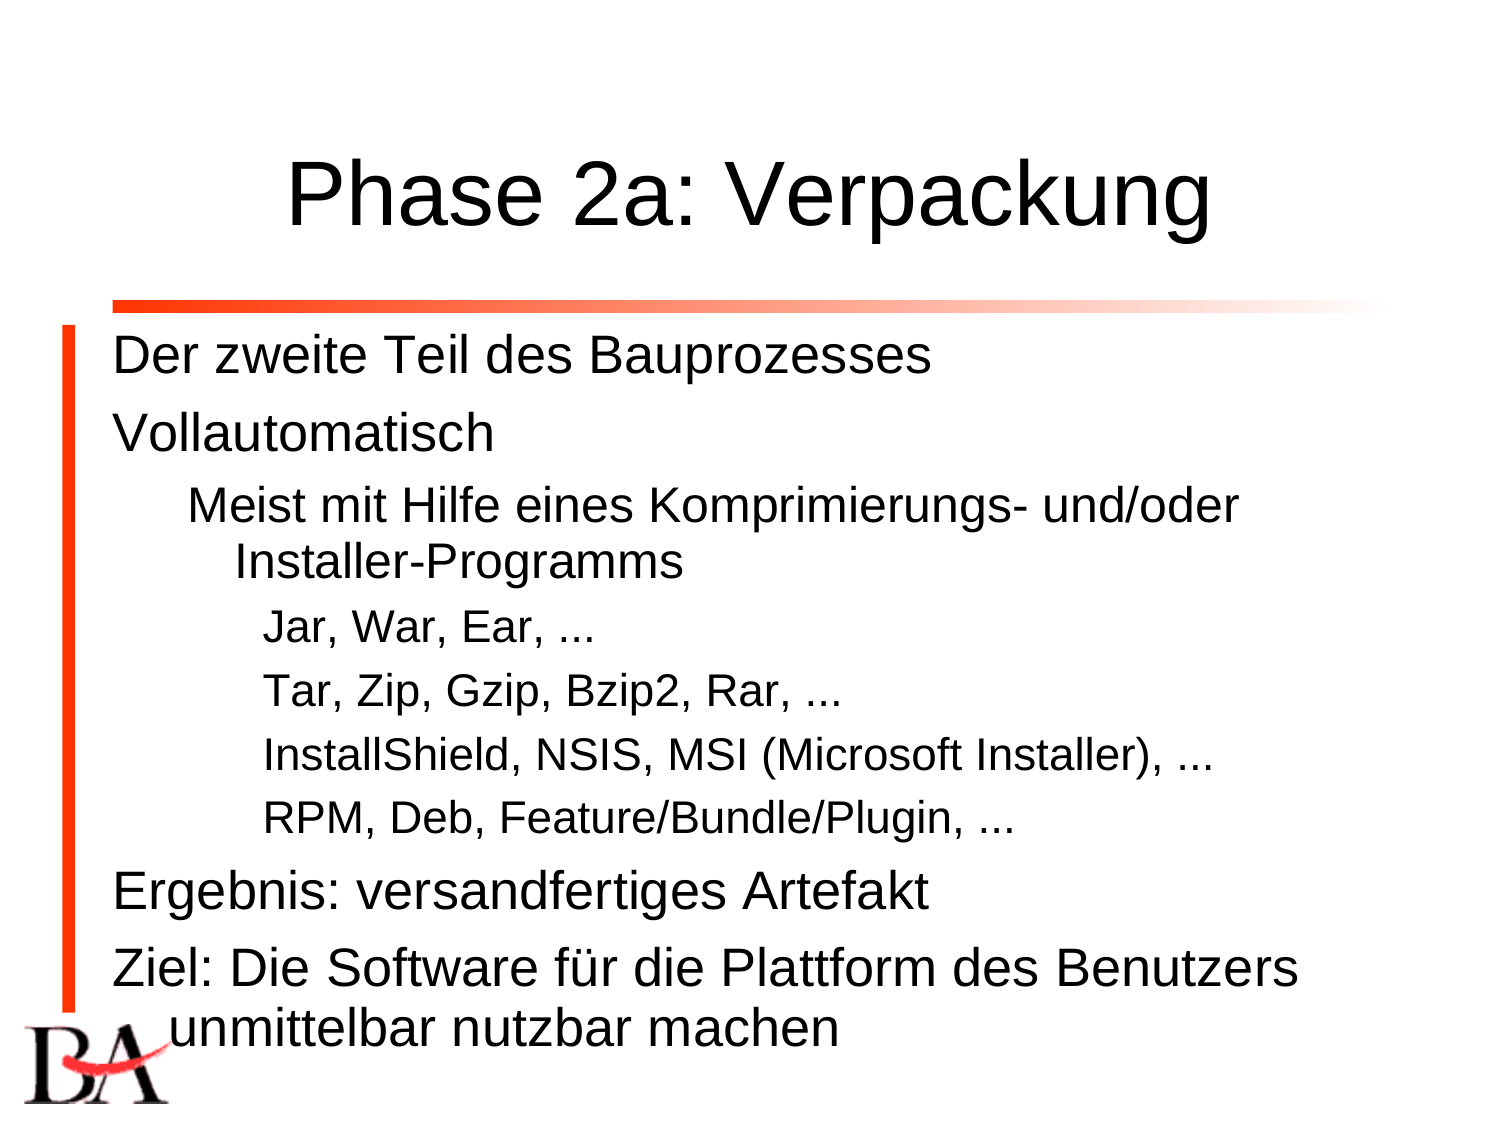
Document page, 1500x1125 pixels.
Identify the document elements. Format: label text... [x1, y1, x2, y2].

picture [24, 1024, 175, 1104]
title Phase 2a: Verpackung [112, 28, 1388, 324]
list Der zweite Teil des Bauprozesses Vollautomatisch Meist mit Hilfe eines Komprimierungs- und/oder Installer-Programms Jar, War, Ear, ... Tar, Zip, Gzip, Bzip2, Rar, ... InstallShield, NSIS, MSI (Microsoft Installer), ... RPM, Deb, Feature/Bundle/Plugin, ... Ergebnis: versandfertiges Artefakt Ziel: Die Software für die Plattform des Benutzers unmittelbar nutzbar machen [112, 324, 1388, 1058]
